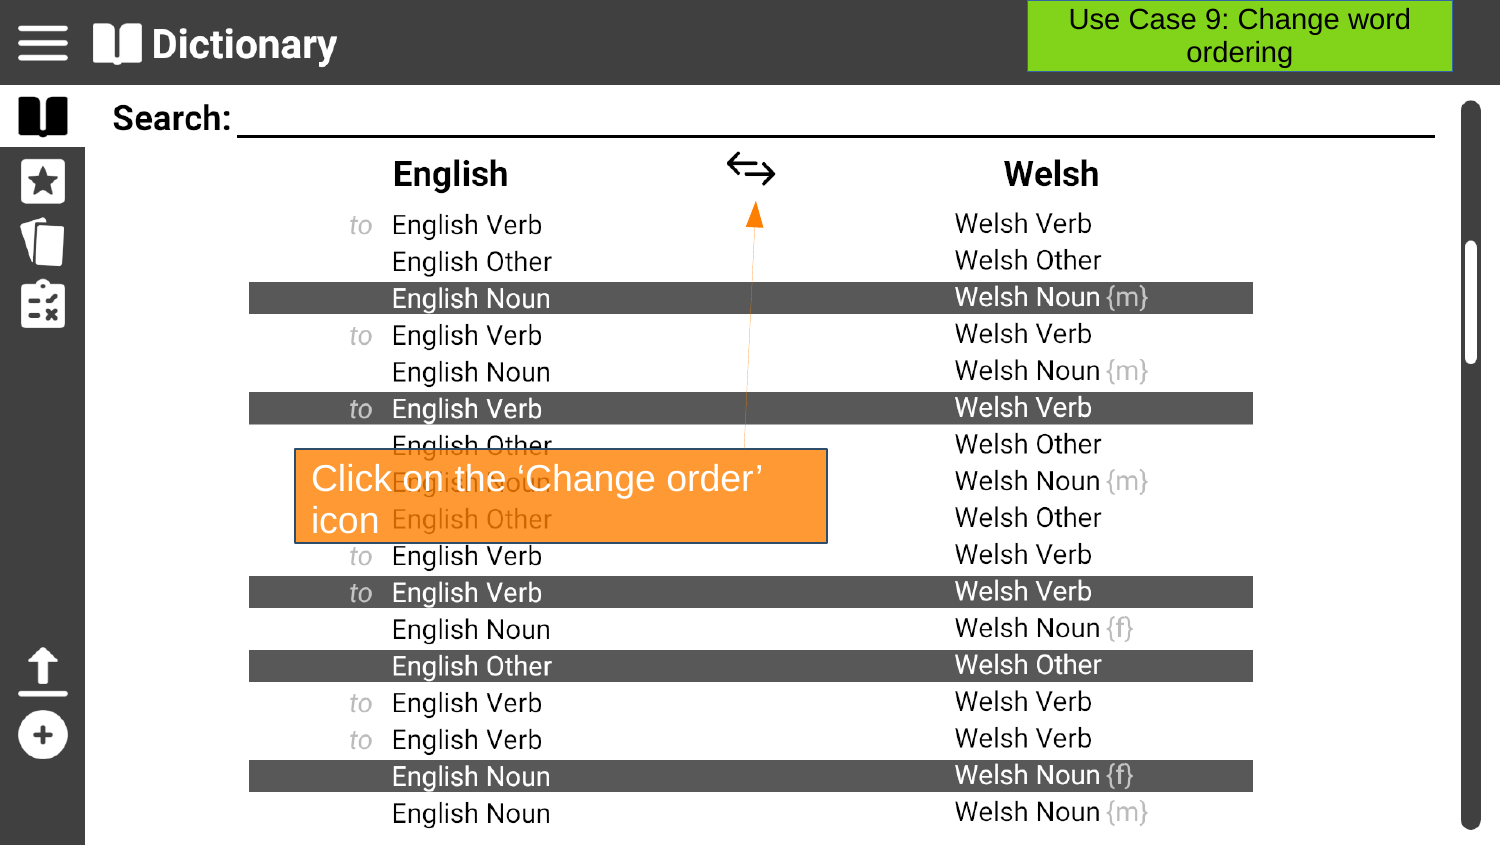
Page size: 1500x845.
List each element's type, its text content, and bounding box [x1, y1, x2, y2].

text_box Click on the ‘Change order’ icon [295, 448, 828, 544]
picture [0, 0, 1500, 845]
text_box Use Case 9: Change word ordering [1027, 0, 1453, 72]
